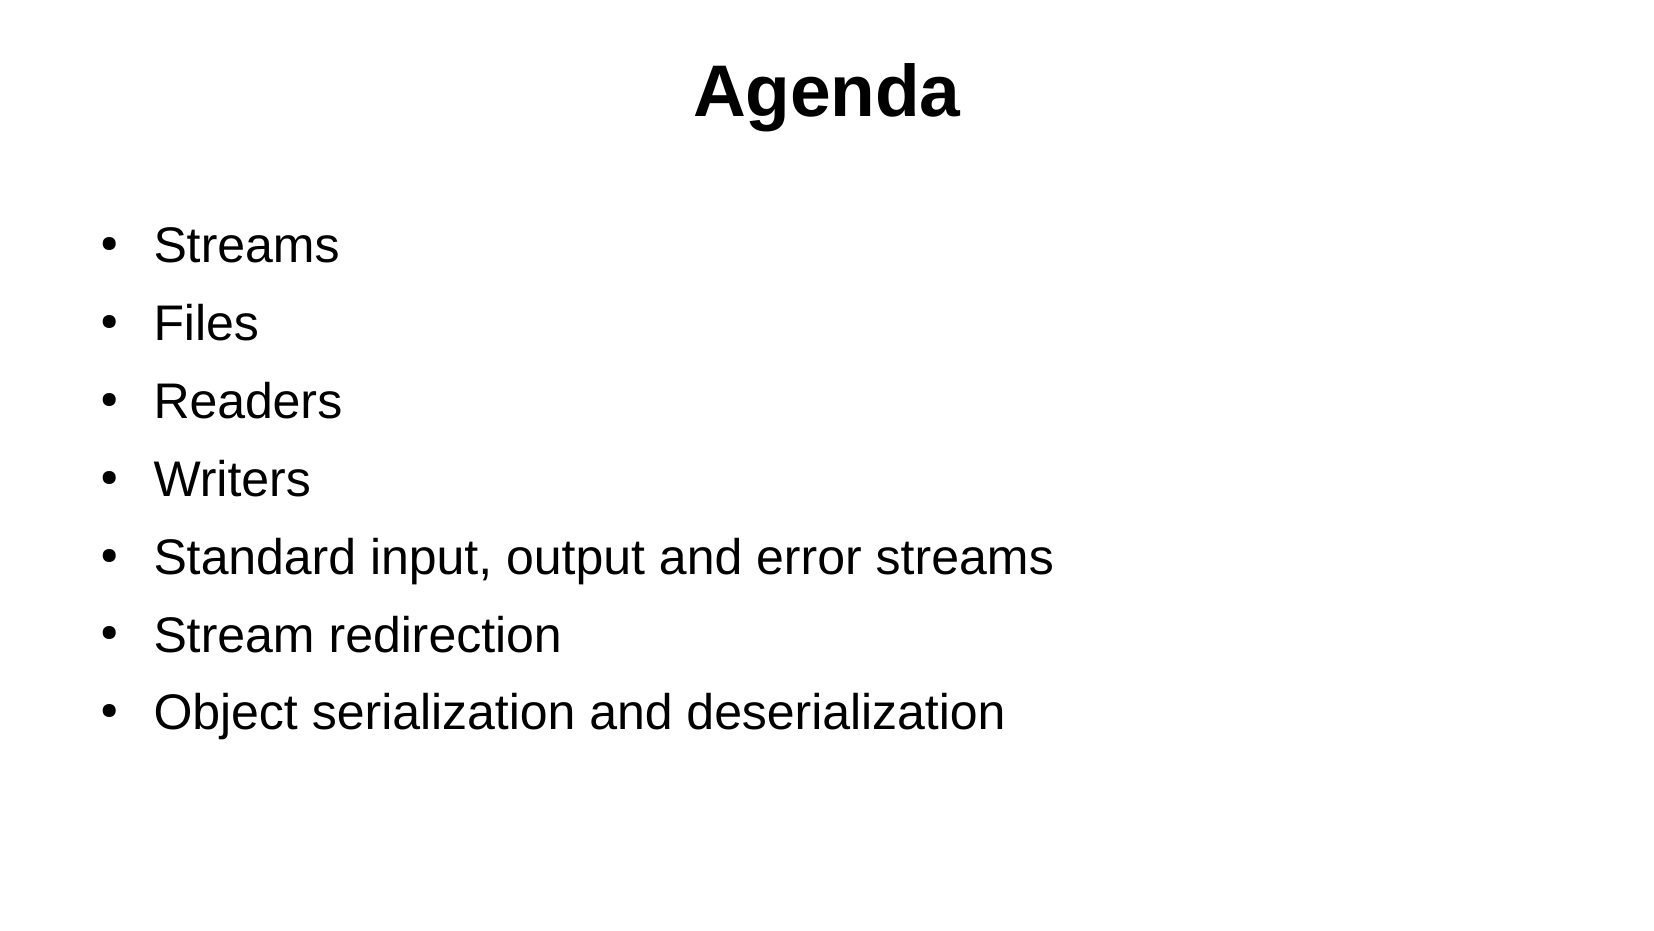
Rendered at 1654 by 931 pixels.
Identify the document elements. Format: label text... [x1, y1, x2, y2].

list Streams Files Readers Writers Standard input, output and error streams Stream redirection Object serialization and deserialization [82, 217, 1538, 758]
title Agenda [82, 37, 1571, 147]
